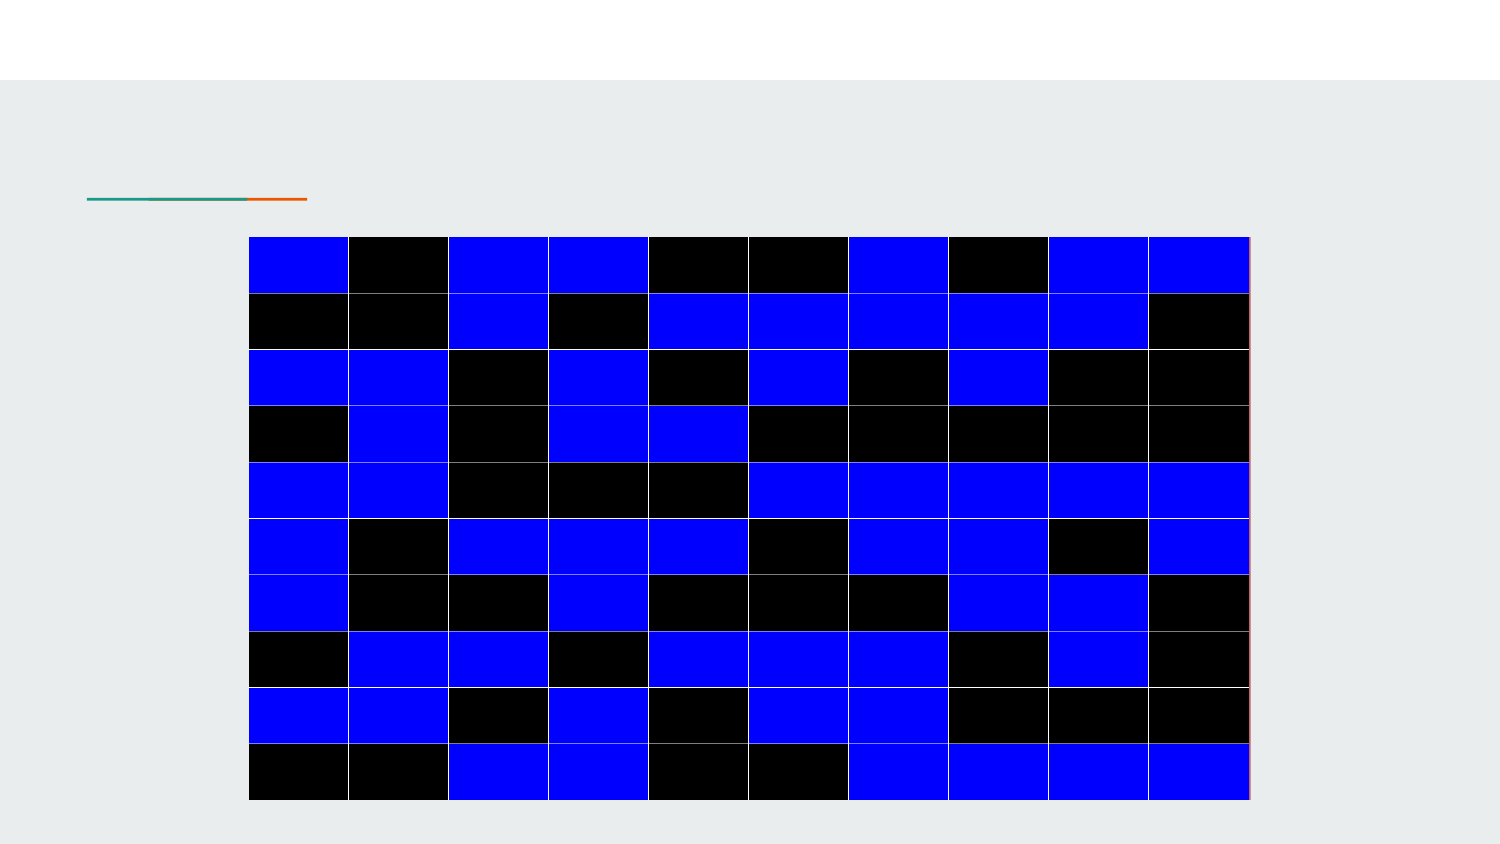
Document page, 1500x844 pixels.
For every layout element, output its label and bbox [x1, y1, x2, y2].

picture [249, 237, 1251, 800]
